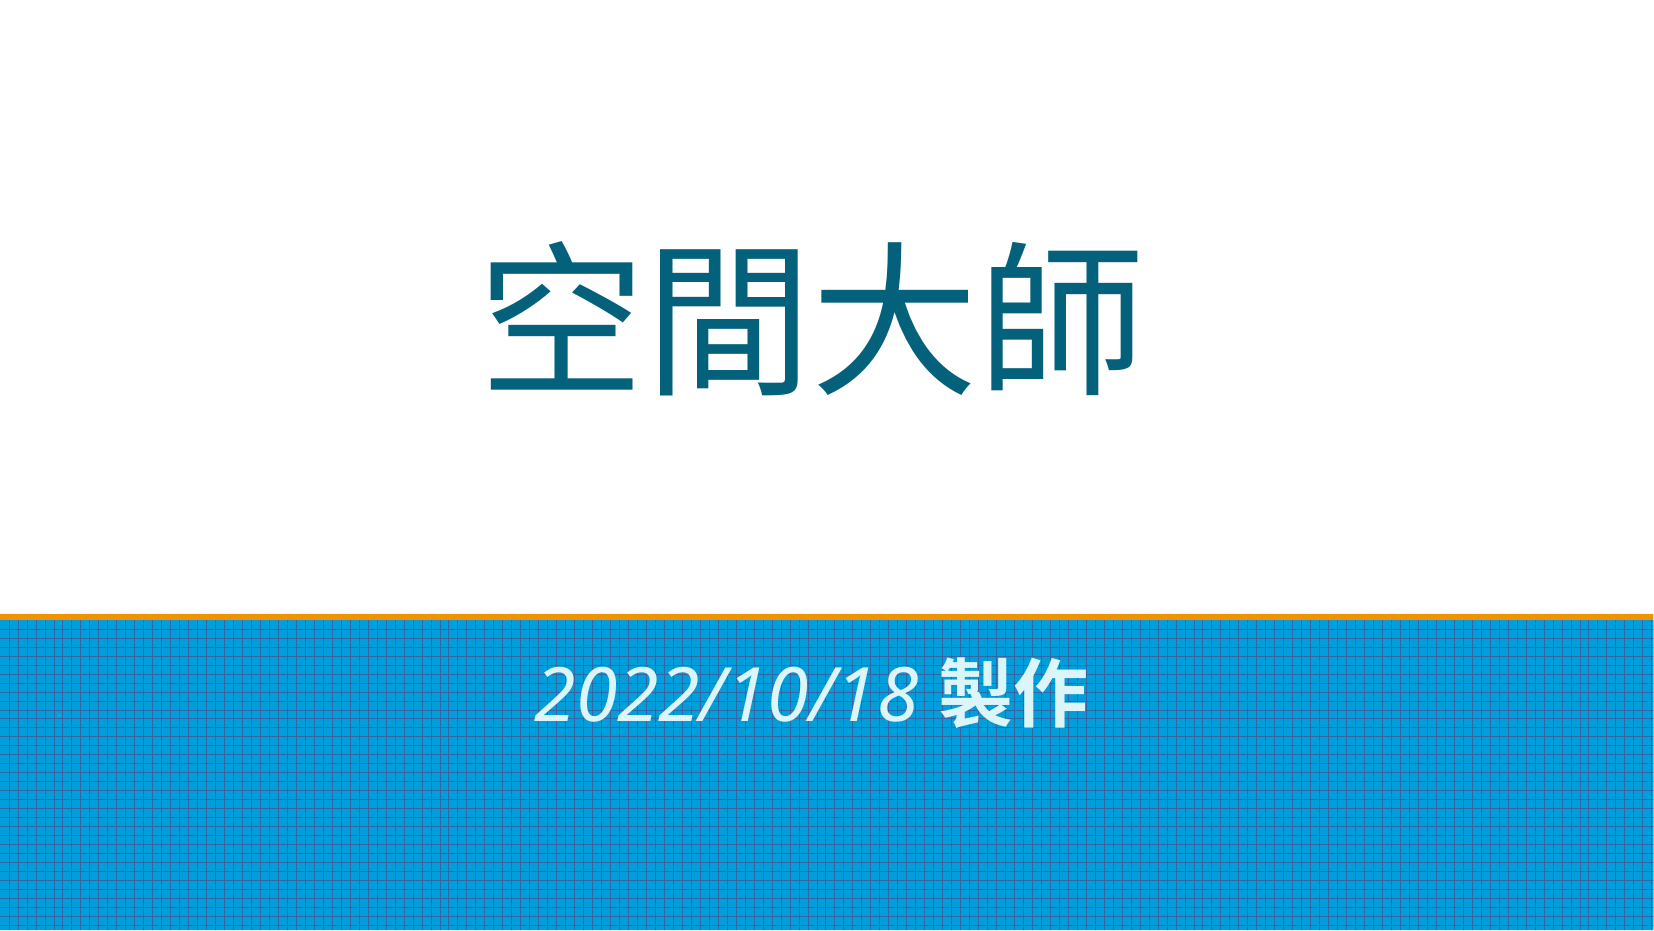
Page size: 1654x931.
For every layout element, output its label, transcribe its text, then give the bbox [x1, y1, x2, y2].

title 空間大師 [73, 44, 1551, 576]
subtitle 2022/10/18製作 [73, 634, 1551, 873]
